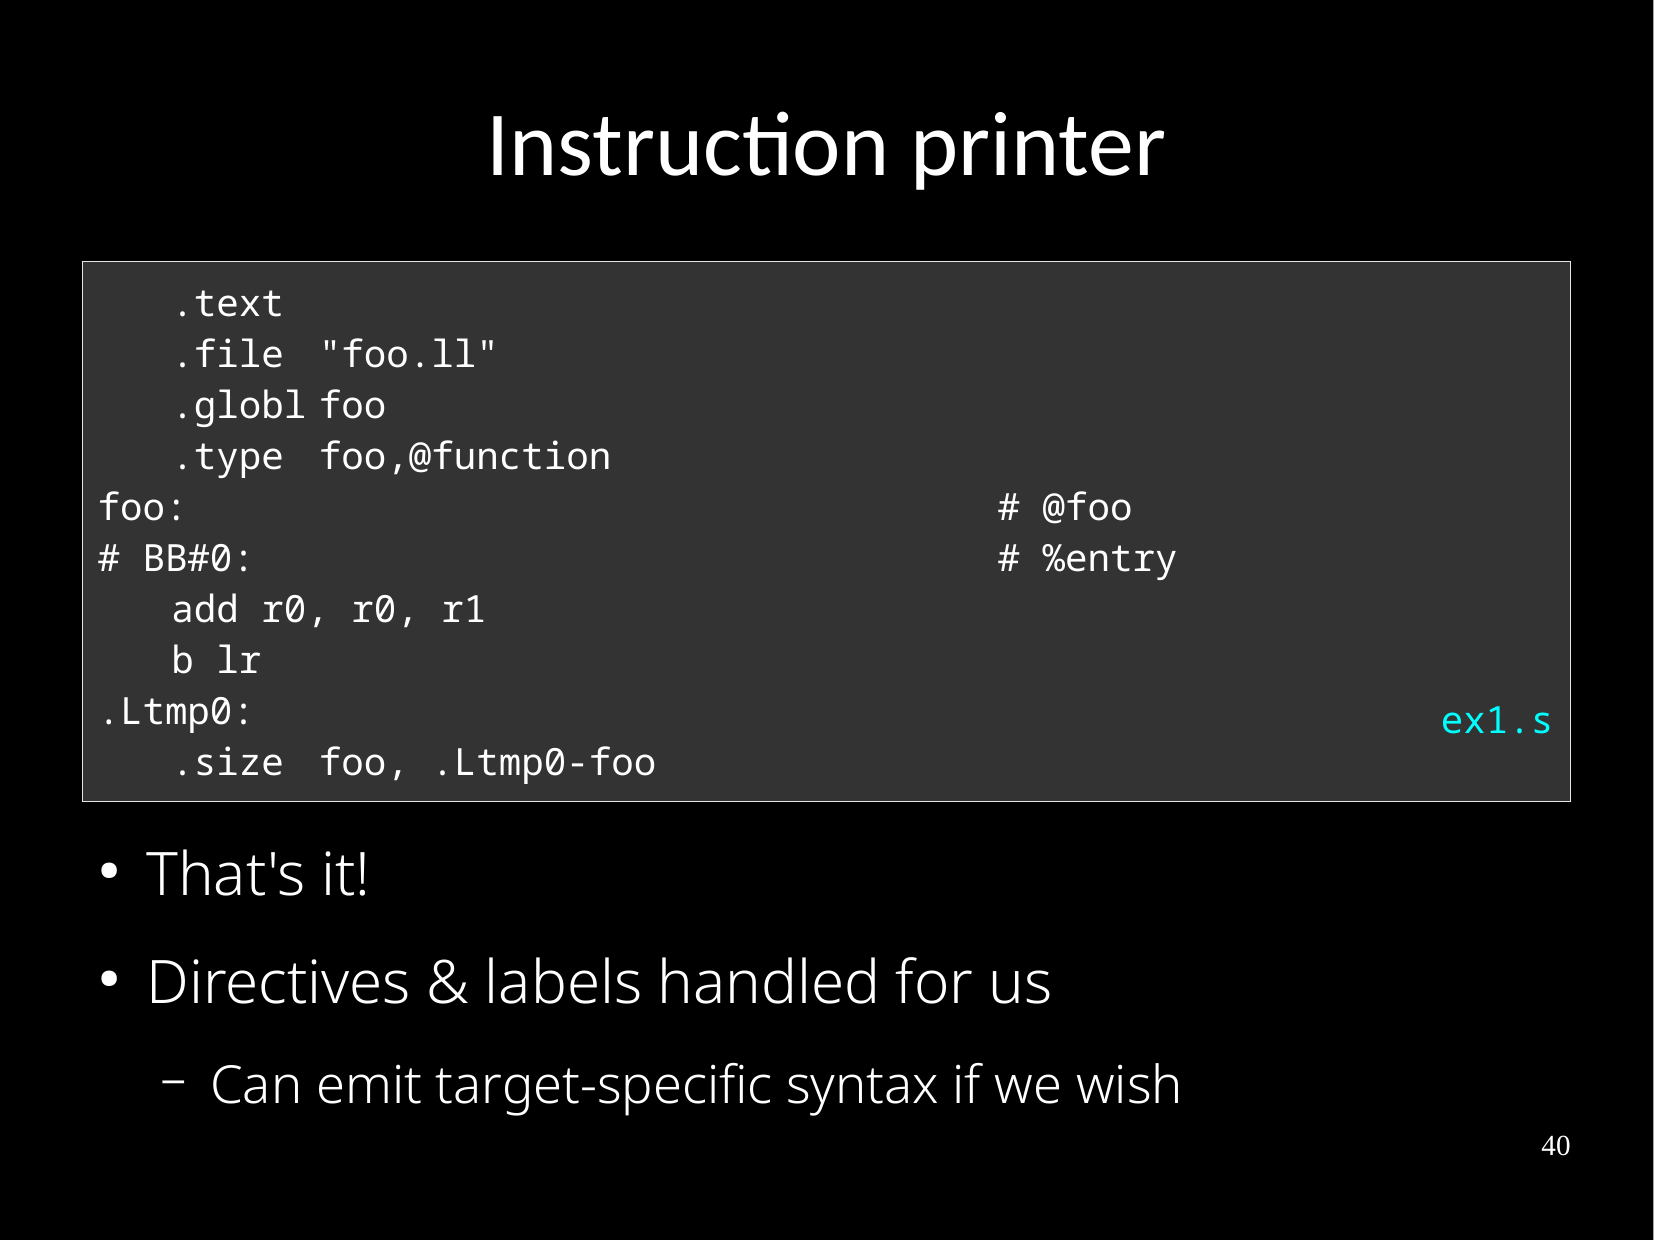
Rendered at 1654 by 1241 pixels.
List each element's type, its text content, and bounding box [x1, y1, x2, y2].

title Instruction printer [82, 49, 1571, 257]
text_box ex1.s [998, 693, 1566, 738]
list That's it! Directives & labels handled for us Can emit target-specific syntax if we wish [82, 802, 1571, 1123]
text_box .text .file "foo.ll" .globl foo .type foo,@function foo: # @foo # BB#0: # %entry add r0, r0, r1 b lr .Ltmp0: .size foo, .Ltmp0-foo [82, 261, 1571, 747]
